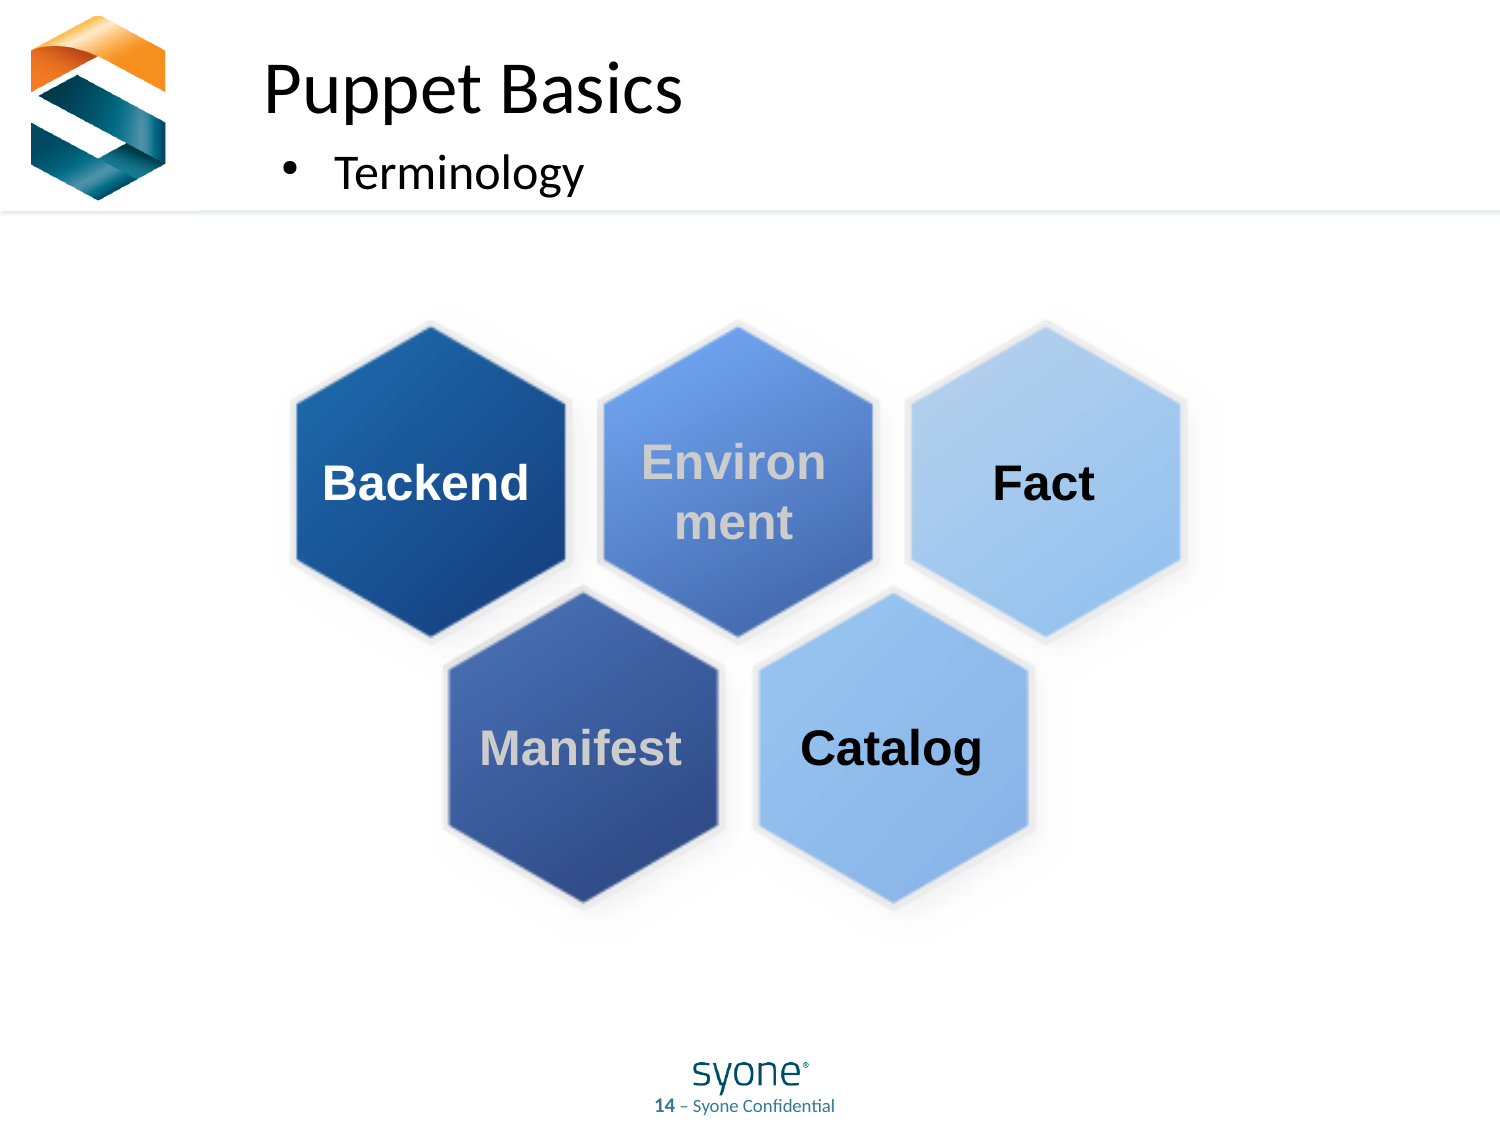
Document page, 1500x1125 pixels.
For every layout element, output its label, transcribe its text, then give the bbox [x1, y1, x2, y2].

picture [256, 287, 1244, 946]
text_box Catalog [785, 708, 999, 780]
title Puppet Basics [248, 37, 1355, 129]
text_box Backend [307, 442, 545, 514]
text_box Environ ment [625, 421, 842, 550]
text_box Fact [977, 442, 1111, 514]
text_box Manifest [464, 708, 697, 780]
picture [687, 1056, 813, 1098]
list Terminology [248, 139, 1355, 207]
picture [0, 0, 1500, 219]
